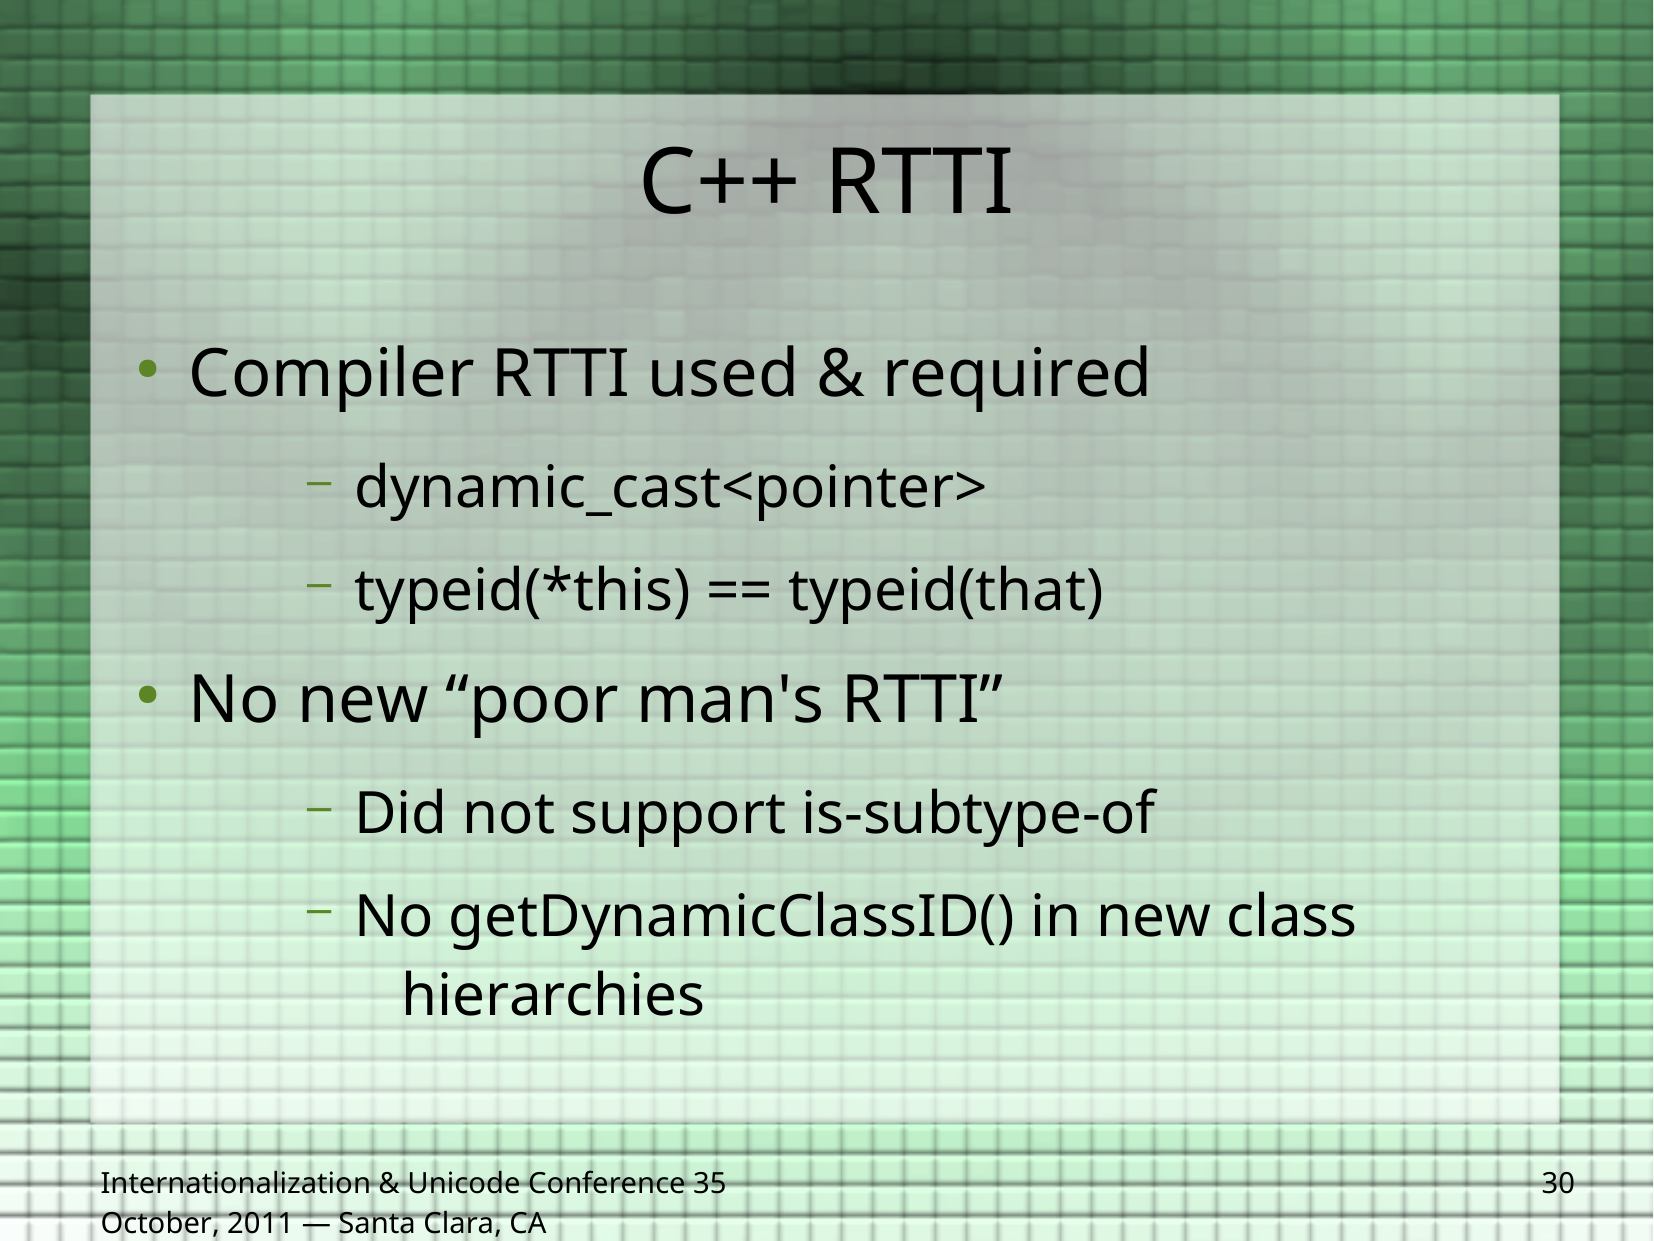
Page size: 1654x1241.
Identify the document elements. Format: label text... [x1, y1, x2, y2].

title C++ RTTI [88, 90, 1565, 266]
list Compiler RTTI used & required dynamic_cast<pointer> typeid(*this) == typeid(that) No new “poor man's RTTI” Did not support is-subtype-of No getDynamicClassID() in new class hierarchies [118, 324, 1535, 1079]
picture [0, 0, 1654, 1241]
